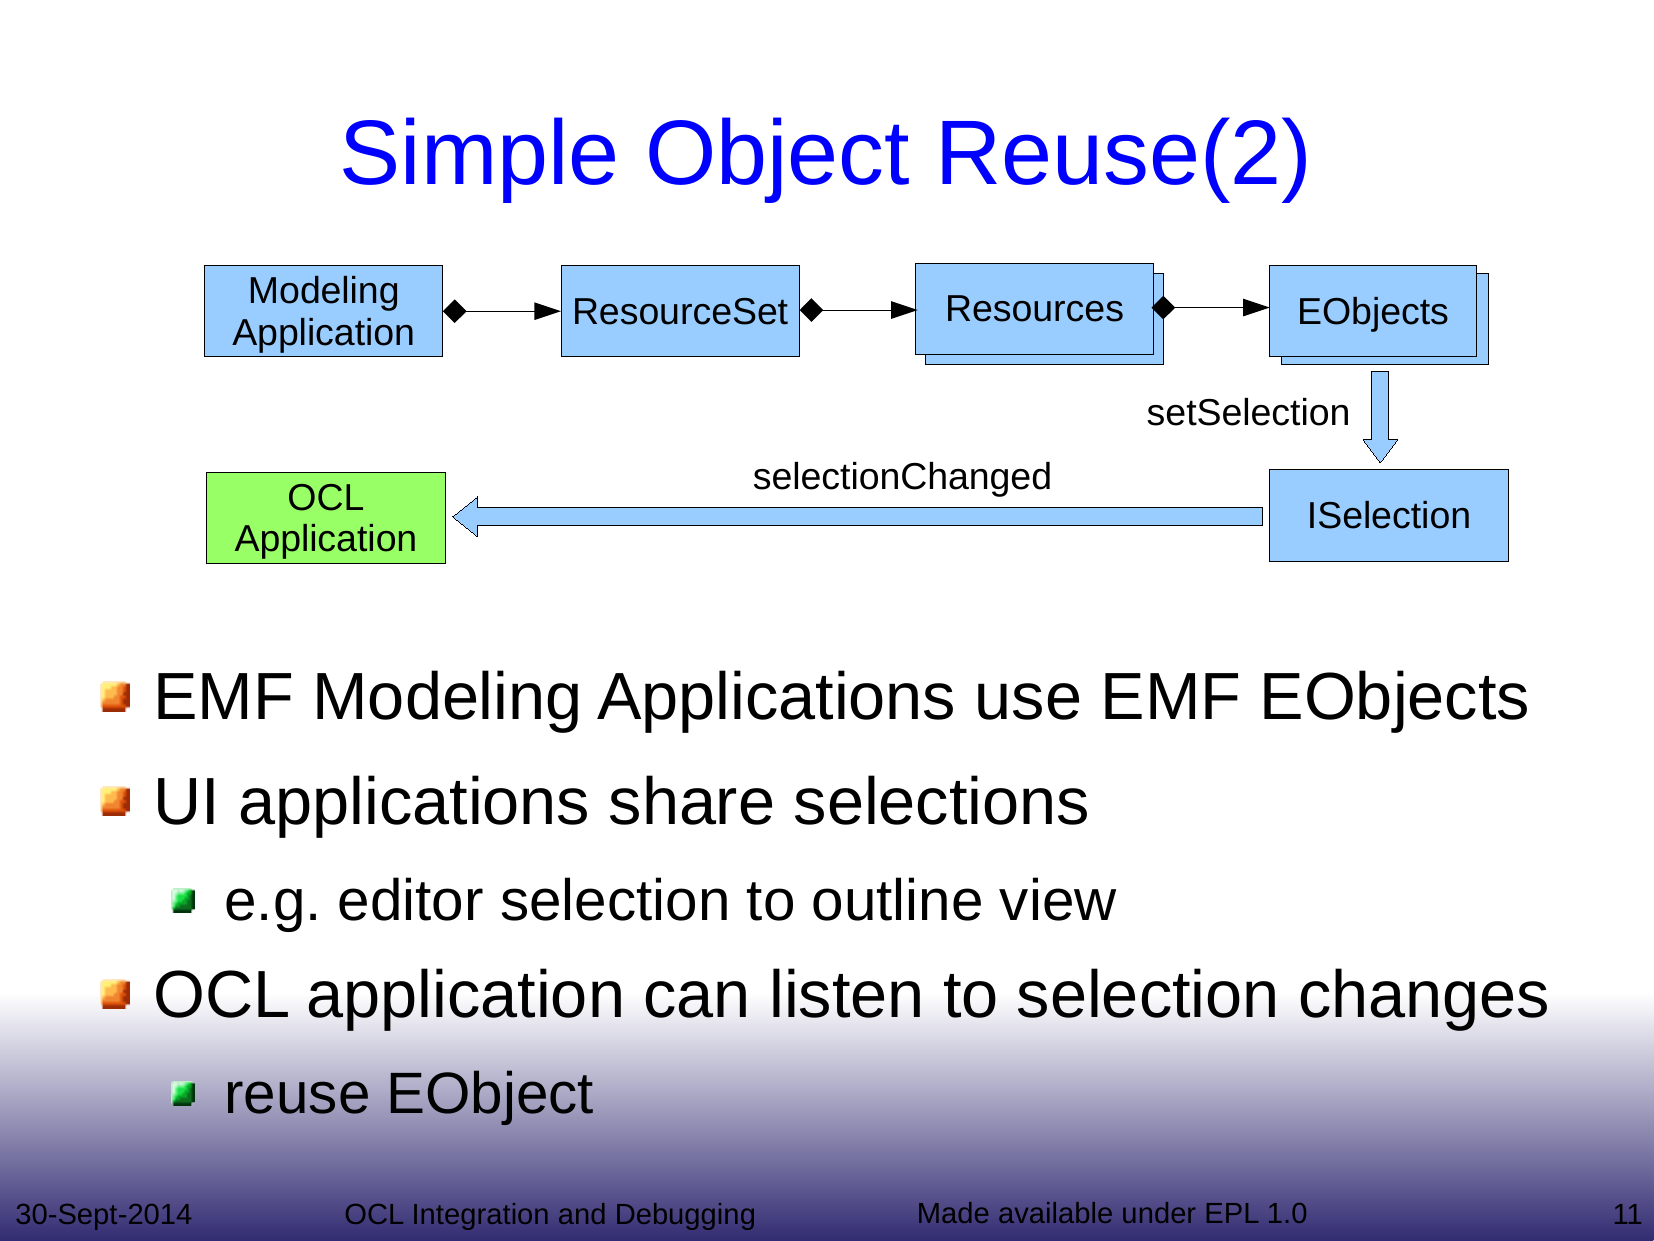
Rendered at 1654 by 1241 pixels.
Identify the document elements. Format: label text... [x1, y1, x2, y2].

text_box Resources [1154, 273, 1164, 304]
text_box setSelection [1131, 383, 1366, 441]
text_box [1364, 371, 1398, 463]
text_box EObjects [1269, 265, 1477, 357]
text_box OCL Application [206, 472, 446, 564]
text_box Resources [925, 312, 1164, 365]
text_box ResourceSet [561, 265, 800, 357]
text_box Resources [915, 263, 1154, 355]
list EMF Modeling Applications use EMF EObjects UI applications share selections e.g. editor selection to outline view OCL application can listen to selection changes reuse EObject [82, 659, 1571, 1126]
text_box Modeling Application [204, 265, 443, 357]
text_box selectionChanged [738, 447, 1067, 505]
text_box EObjects [1281, 273, 1489, 365]
title Simple Object Reuse(2) [82, 49, 1571, 257]
text_box ISelection [1269, 469, 1509, 562]
text_box [452, 496, 1263, 537]
